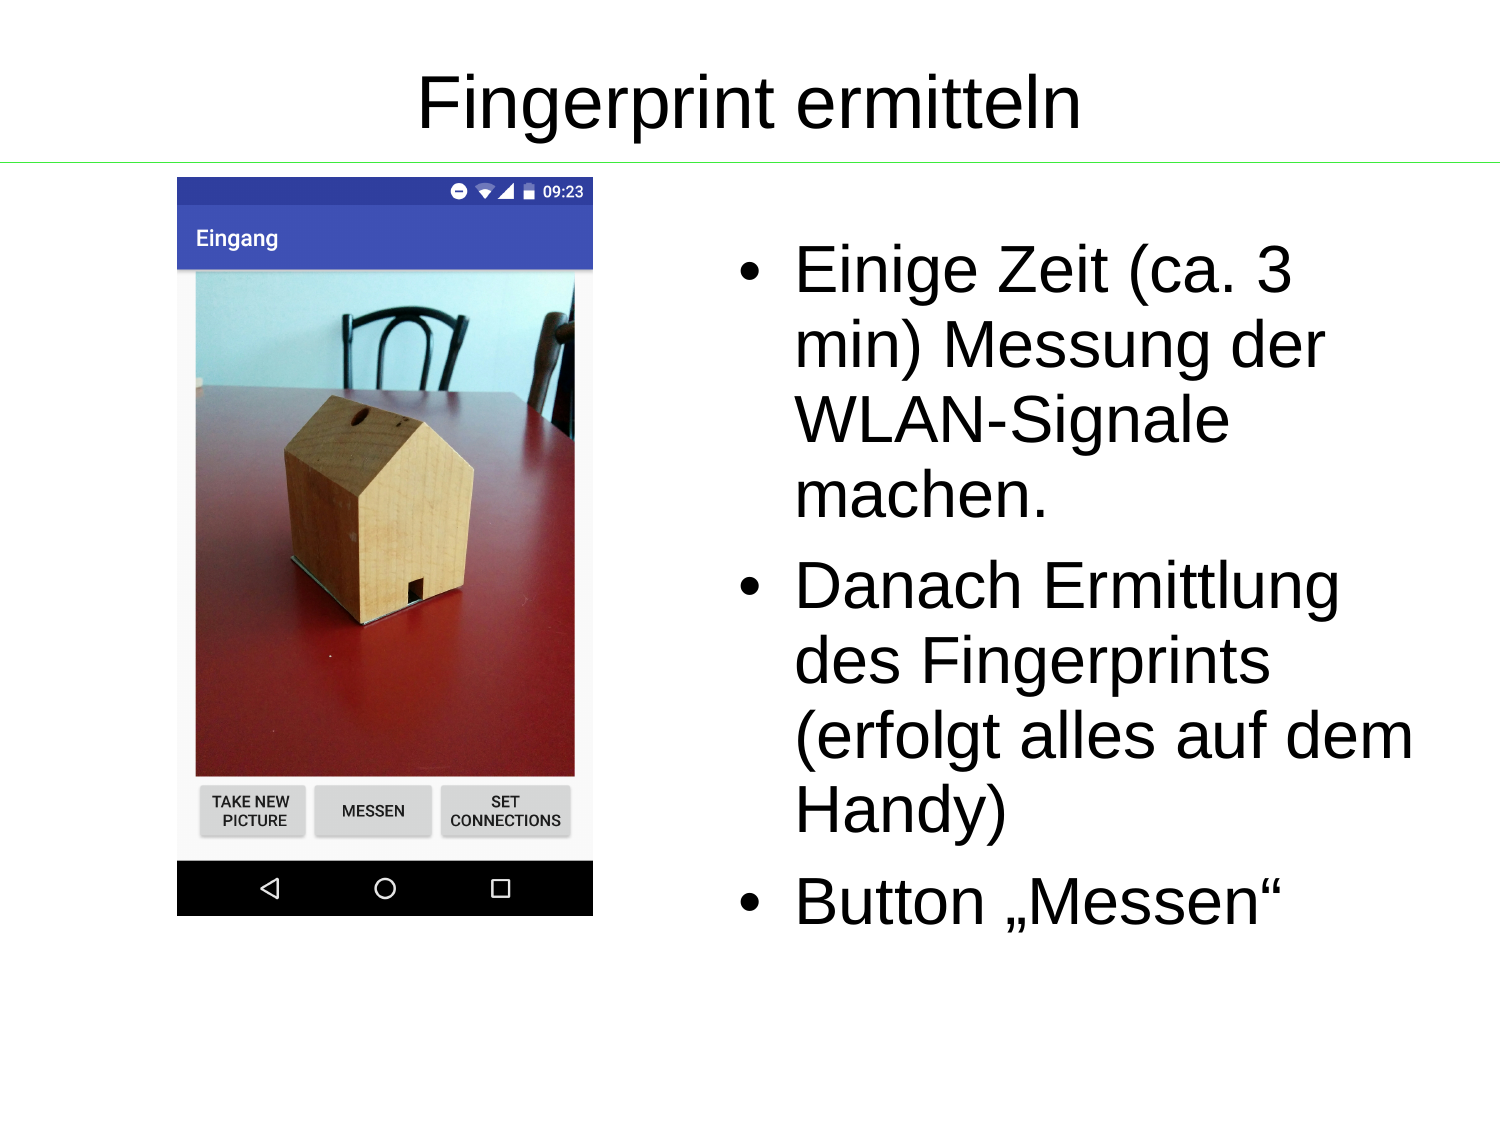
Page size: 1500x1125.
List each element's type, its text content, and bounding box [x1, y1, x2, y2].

title Fingerprint ermitteln [75, 49, 1426, 156]
list Einige Zeit (ca. 3 min) Messung der WLAN-Signale machen. Danach Ermittlung des Fingerprints (erfolgt alles auf dem Handy) Button „Messen“ [738, 232, 1426, 1063]
picture [177, 177, 593, 916]
